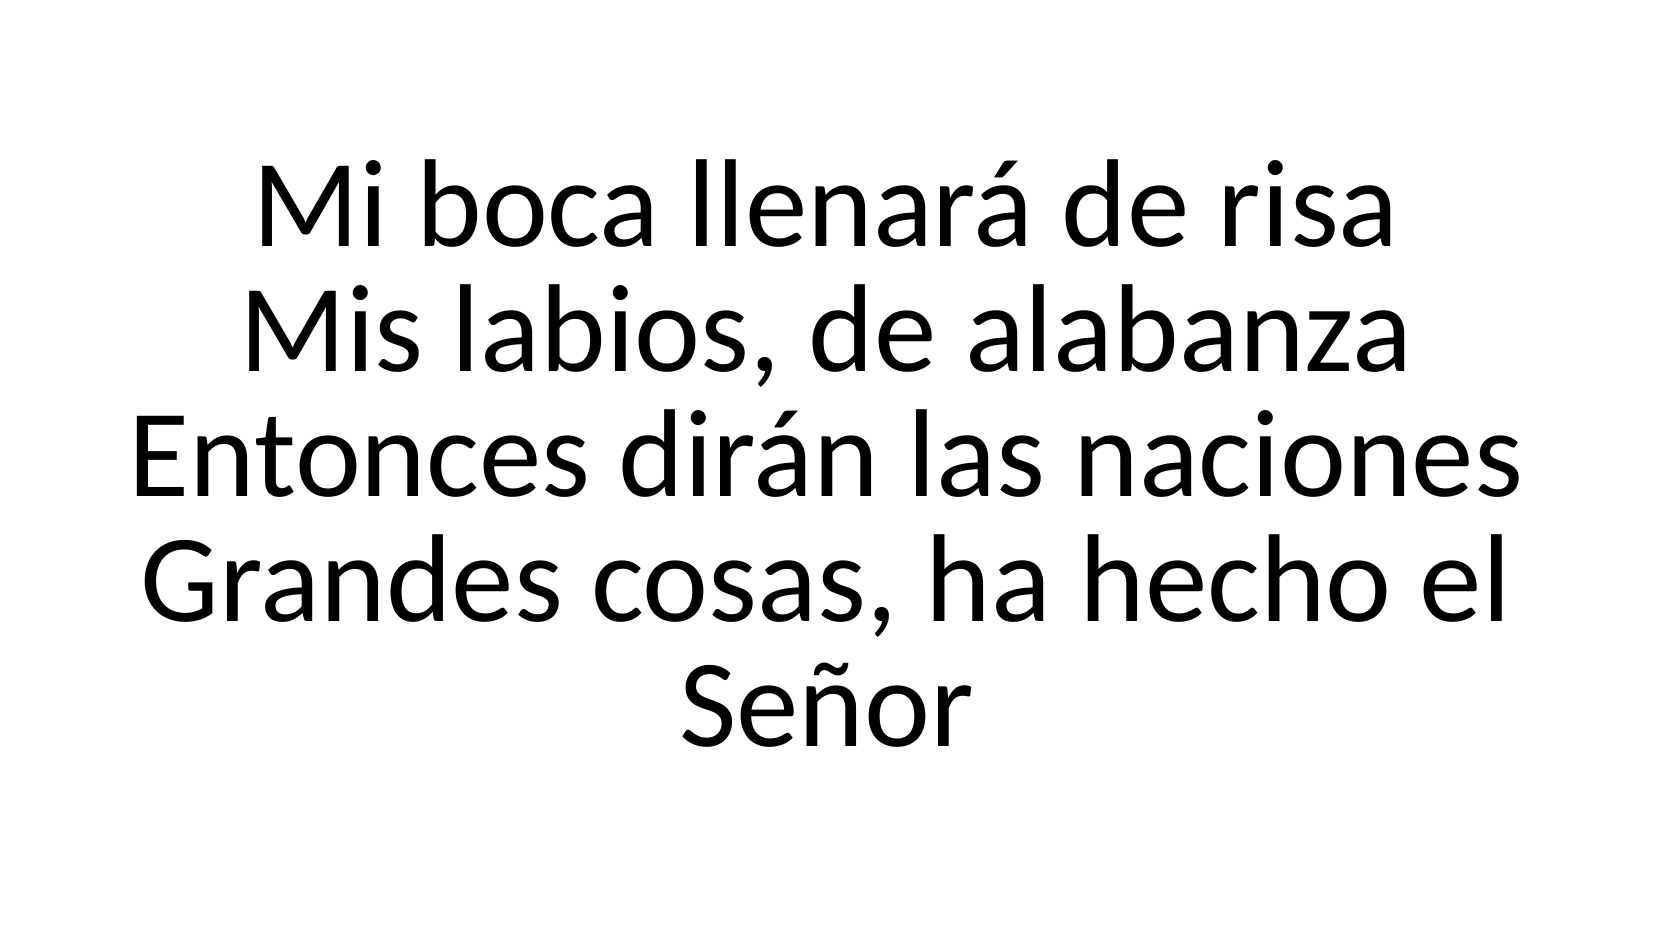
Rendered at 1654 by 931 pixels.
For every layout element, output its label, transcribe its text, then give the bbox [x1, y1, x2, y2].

title Mi boca llenará de risa Mis labios, de alabanza Entonces dirán las naciones Grandes cosas, ha hecho el Señor [0, 0, 1654, 931]
